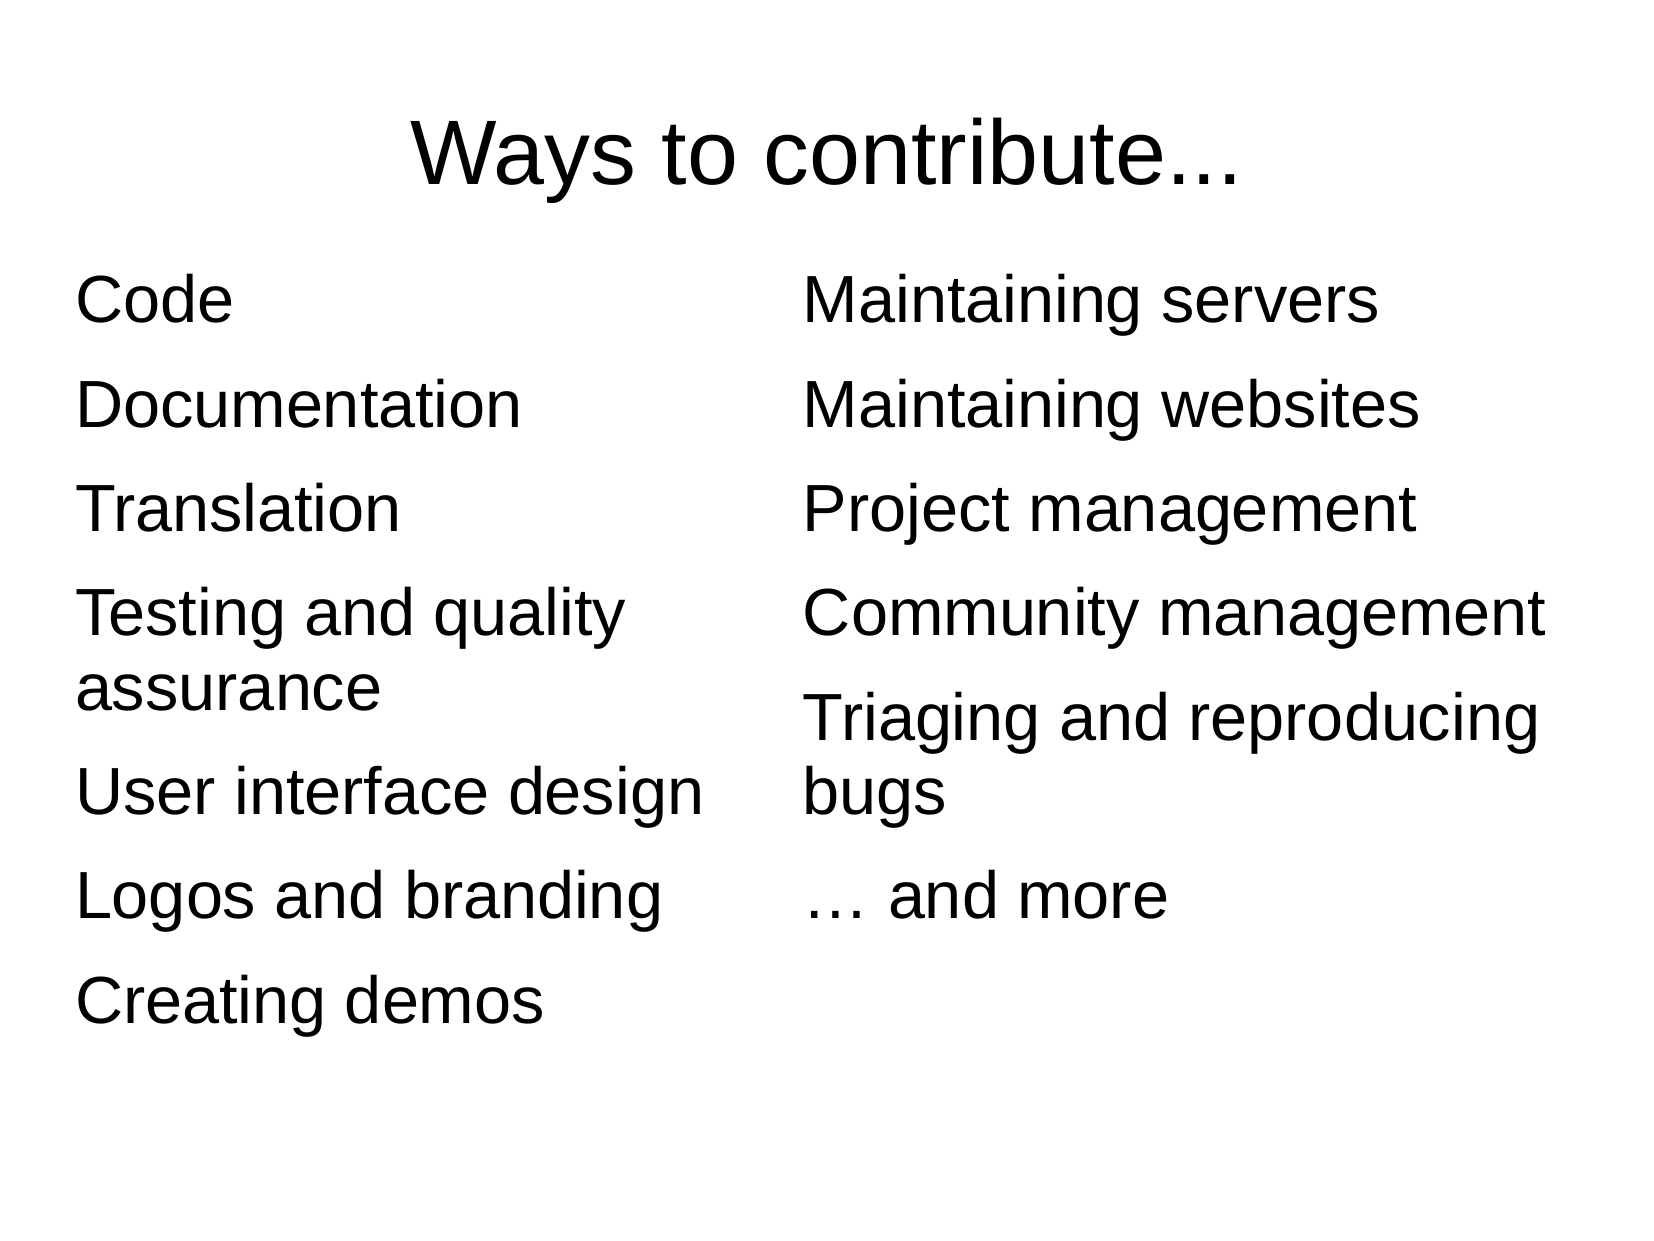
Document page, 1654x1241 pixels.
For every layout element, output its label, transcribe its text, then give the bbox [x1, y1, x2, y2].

title Ways to contribute... [82, 49, 1571, 257]
list Code Documentation Translation Testing and quality assurance User interface design Logos and branding Creating demos [75, 262, 802, 1142]
list Maintaining servers Maintaining websites Project management Community management Triaging and reproducing bugs … and more [802, 262, 1654, 1241]
